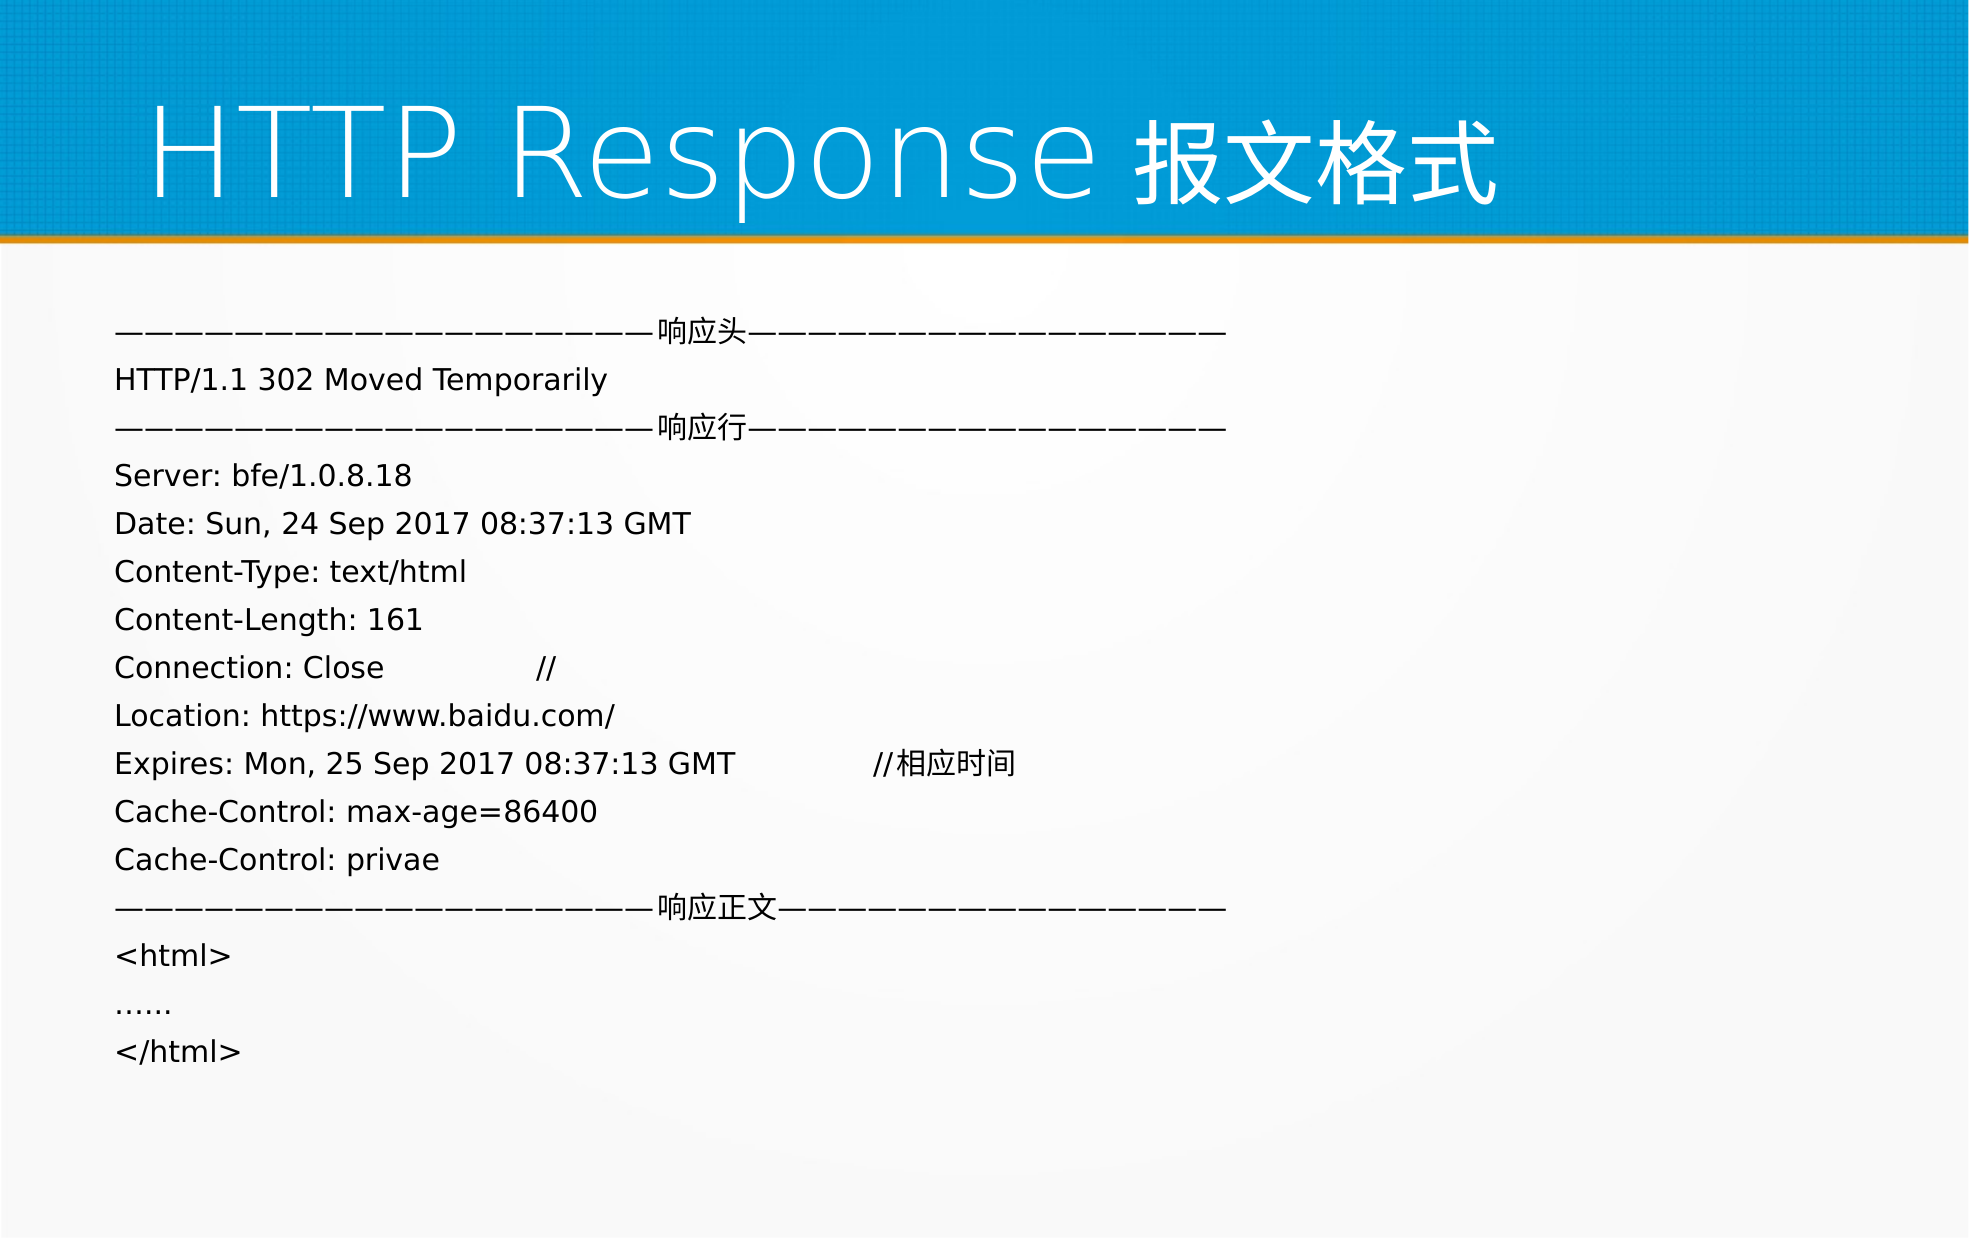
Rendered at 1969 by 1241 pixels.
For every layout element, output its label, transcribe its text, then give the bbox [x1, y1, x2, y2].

list ——————————————————响应头———————————————— HTTP/1.1 302 Moved Temporarily ——————————————————响应行———————————————— Server: bfe/1.0.8.18 Date: Sun, 24 Sep 2017 08:37:13 GMT Content-Type: text/html Content-Length: 161 Connection: Close // Location: https://www.baidu.com/ Expires: Mon, 25 Sep 2017 08:37:13 GMT //相应时间 Cache-Control: max-age=86400 Cache-Control: privae ——————————————————响应正文——————————————— <html> …... </html> [98, 315, 1861, 1081]
title HTTP Response报文格式 [98, 19, 1870, 227]
picture [0, 233, 1969, 1241]
